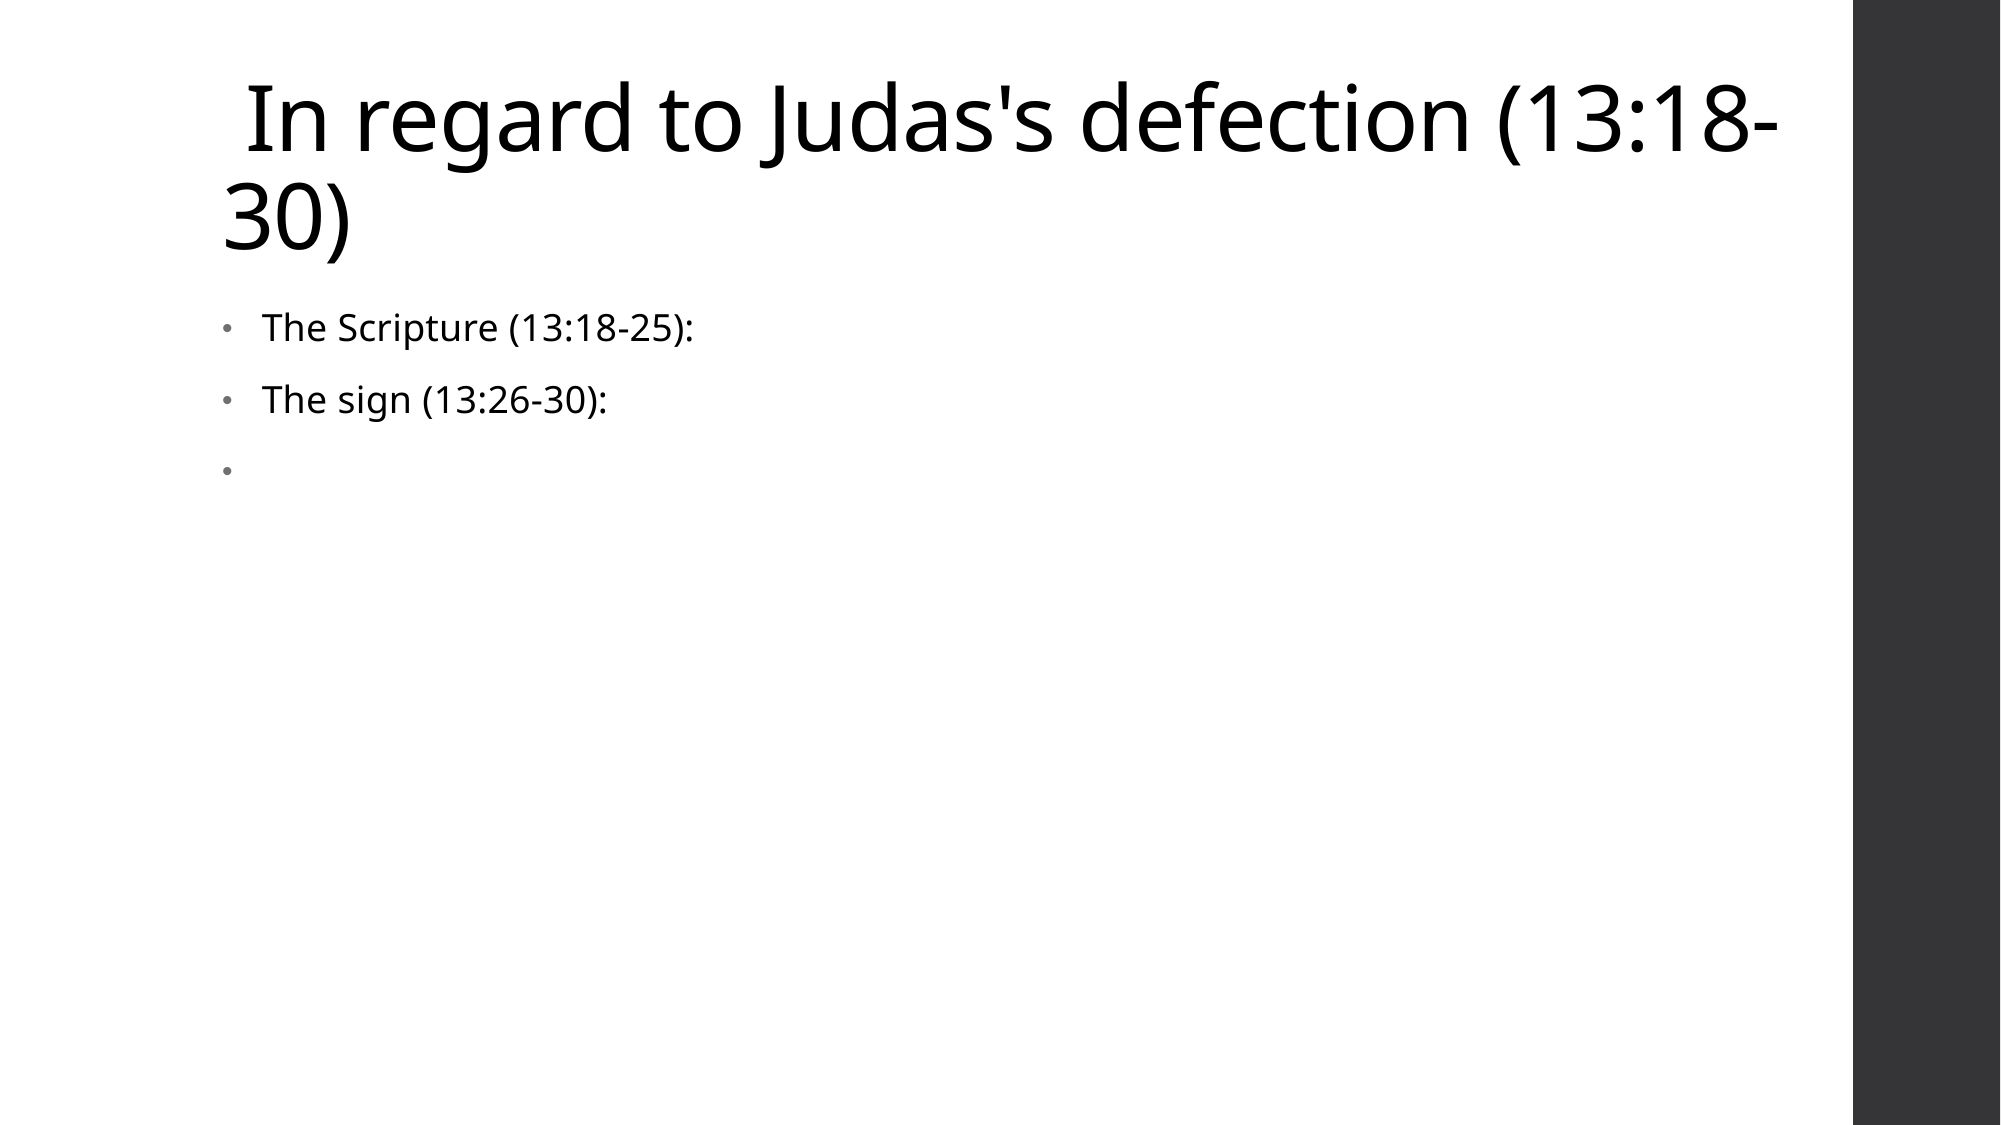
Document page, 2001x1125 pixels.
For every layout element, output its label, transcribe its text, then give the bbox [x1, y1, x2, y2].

title In regard to Judas's defection (13:18-30) [206, 60, 1797, 278]
list The Scripture (13:18-25): The sign (13:26-30): [206, 299, 1617, 1014]
